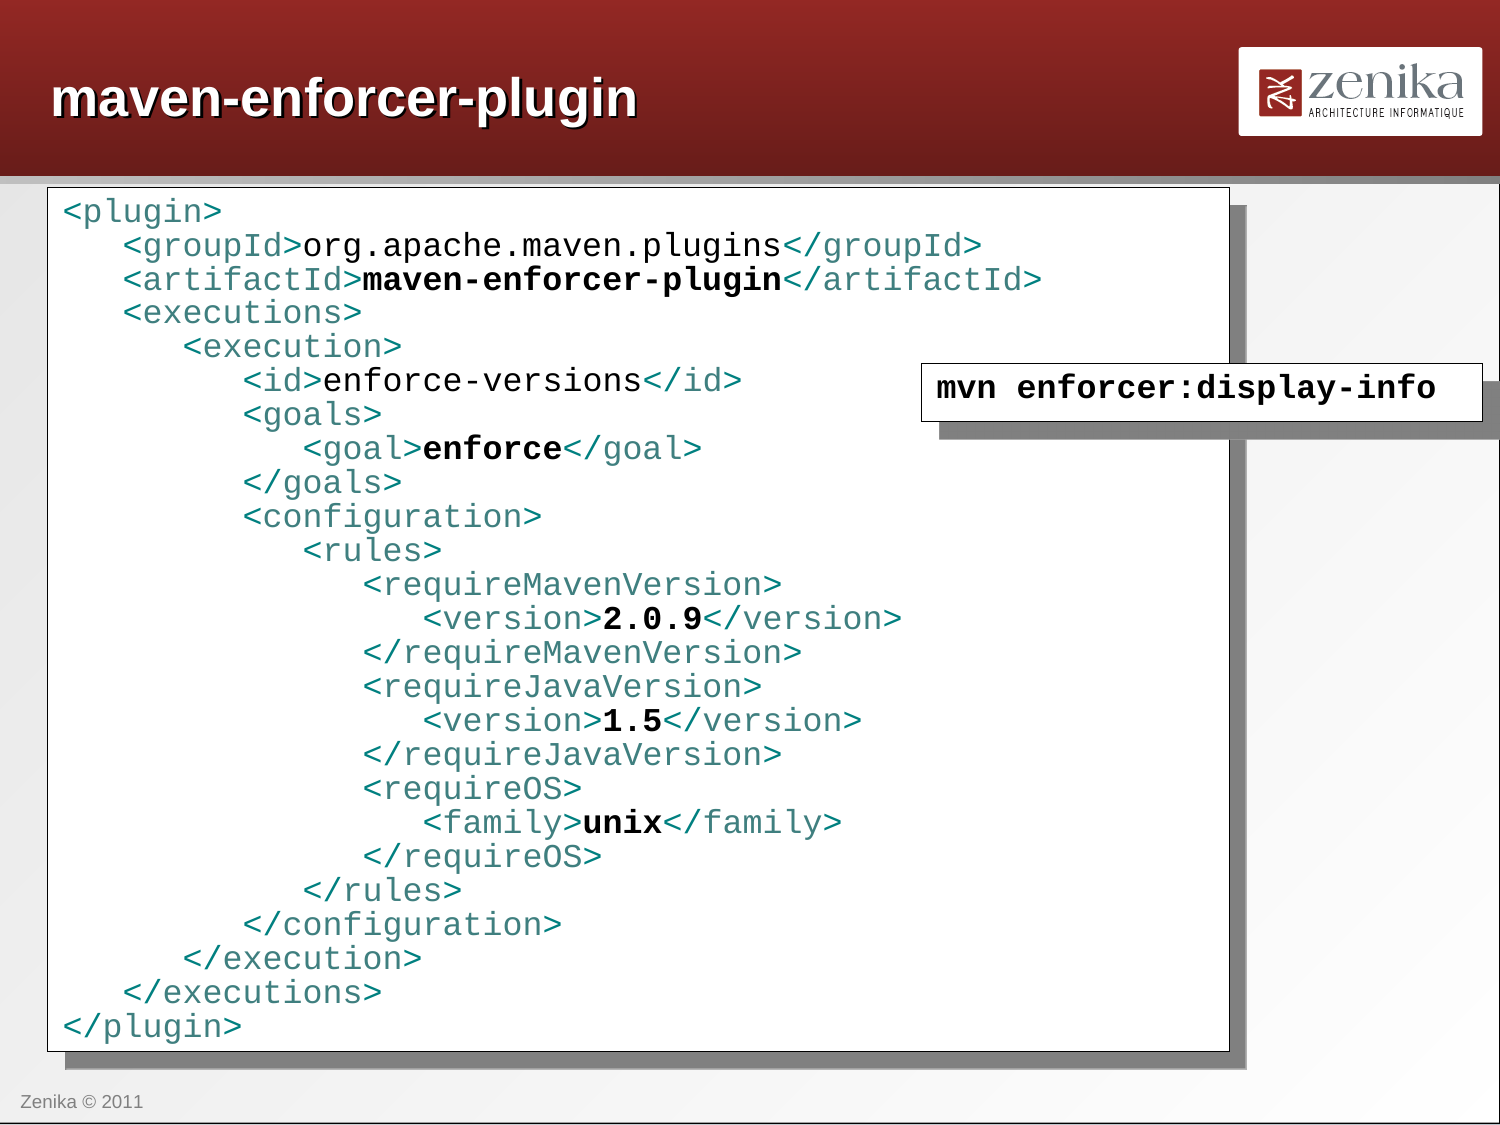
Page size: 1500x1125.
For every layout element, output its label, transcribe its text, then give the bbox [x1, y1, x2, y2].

text_box <plugin> <groupId>org.apache.maven.plugins</groupId> <artifactId>maven-enforcer-plugin</artifactId> <executions> <execution> <id>enforce-versions</id> <goals> <goal>enforce</goal> </goals> <configuration> <rules> <requireMavenVersion> <version>2.0.9</version> </requireMavenVersion> <requireJavaVersion> <version>1.5</version> </requireJavaVersion> <requireOS> <family>unix</family> </requireOS> </rules> </configuration> </execution> </executions> </plugin> [47, 187, 1230, 1018]
picture [1257, 58, 1464, 125]
title maven-enforcer-plugin [50, 15, 1206, 180]
text_box mvn enforcer:display-info [921, 363, 1483, 422]
